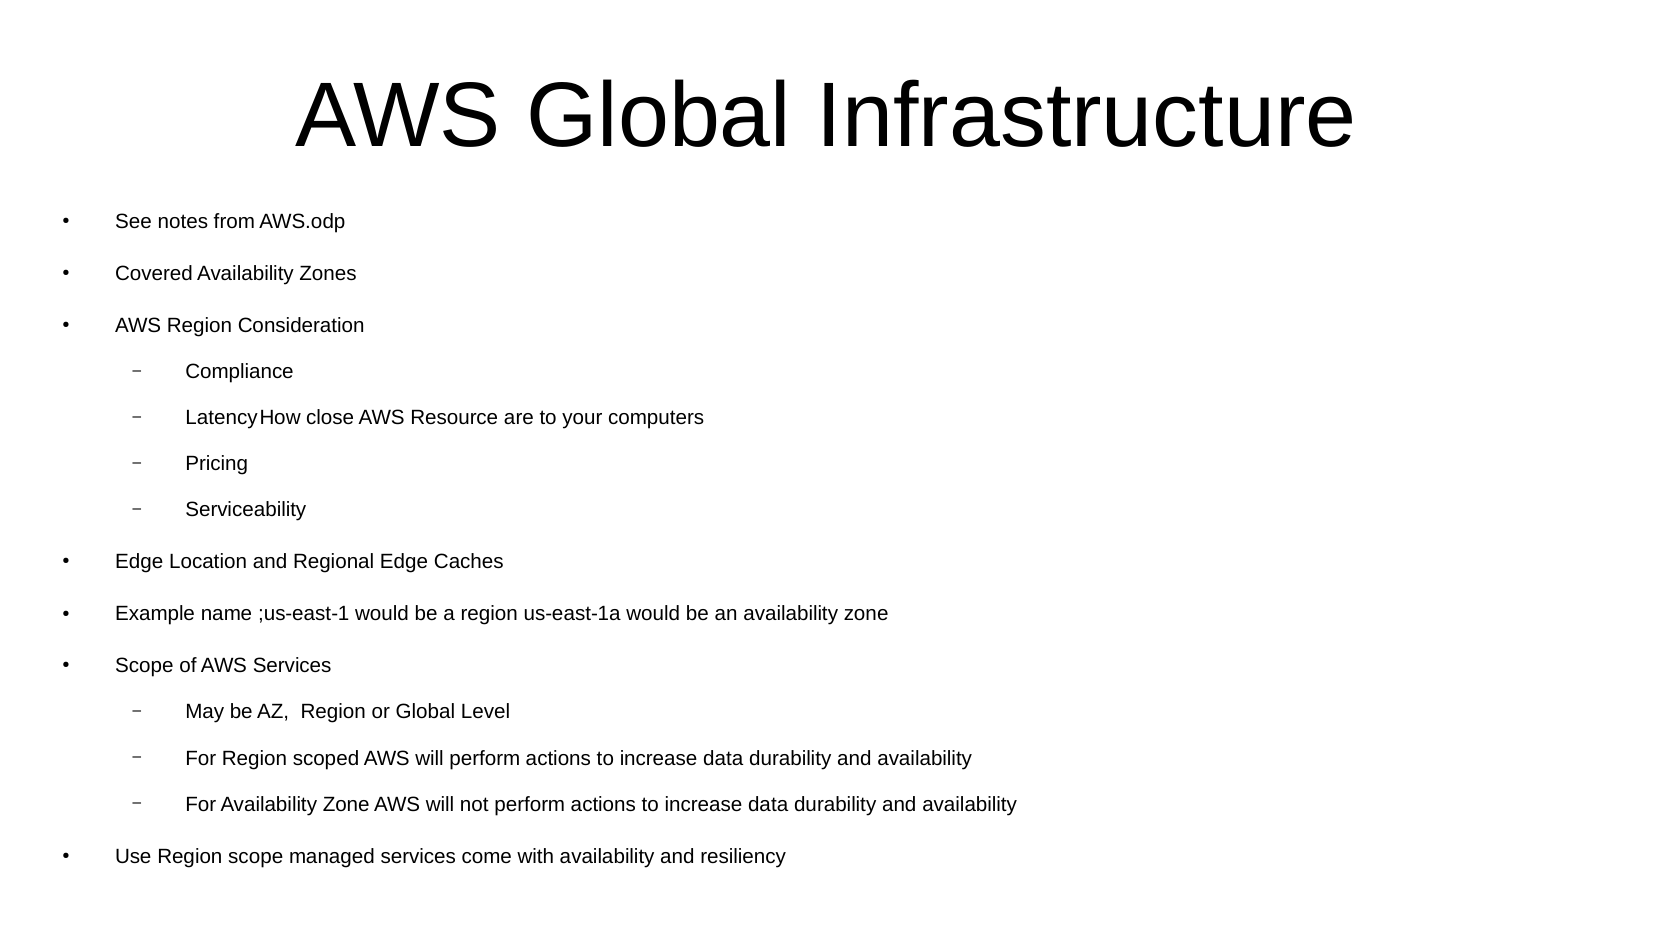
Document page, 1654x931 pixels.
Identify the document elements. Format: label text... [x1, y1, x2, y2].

list See notes from AWS.odp Covered Availability Zones AWS Region Consideration Compliance Latency How close AWS Resource are to your computers Pricing Serviceability Edge Location and Regional Edge Caches Example name ;us-east-1 would be a region us-east-1a would be an availability zone Scope of AWS Services May be AZ, Region or Global Level For Region scoped AWS will perform actions to increase data durability and availability For Availability Zone AWS will not perform actions to increase data durability and availability Use Region scope managed services come with availability and resiliency [45, 210, 1586, 878]
title AWS Global Infrastructure [82, 37, 1571, 193]
